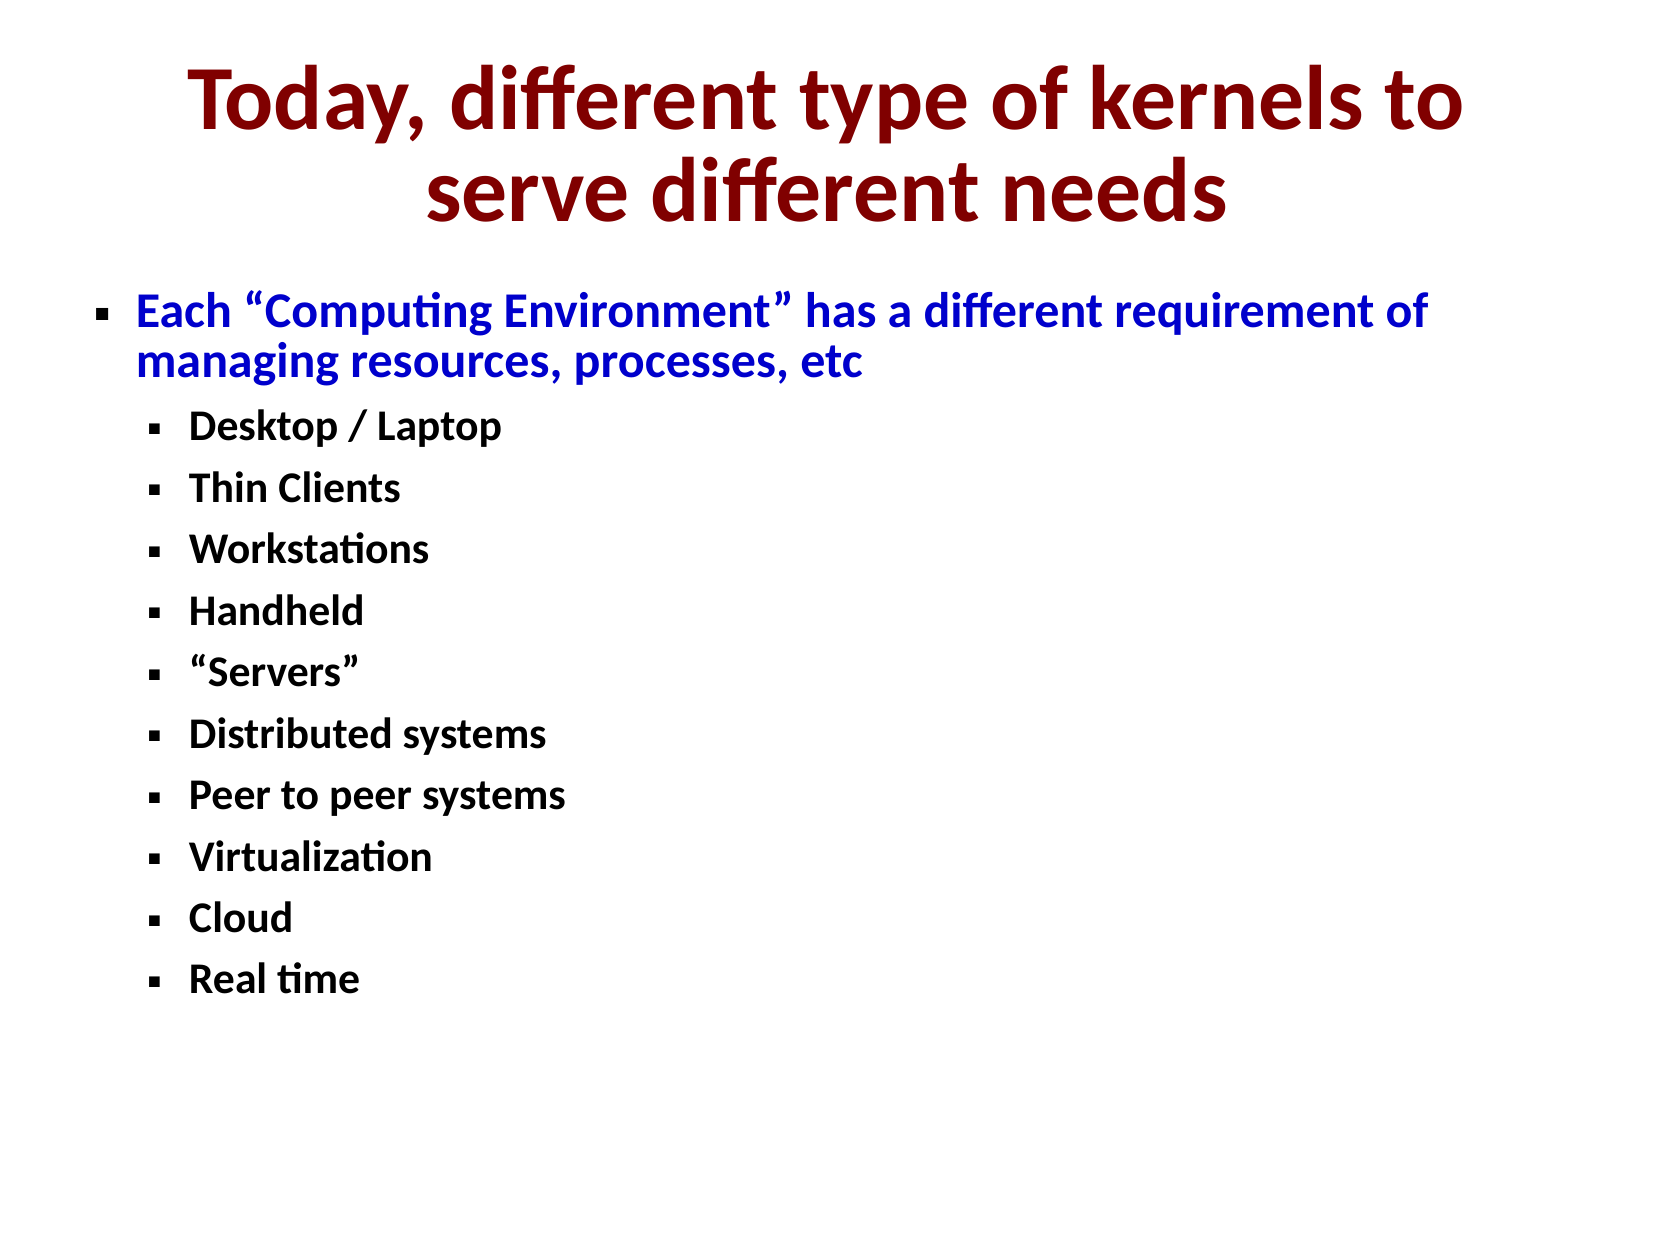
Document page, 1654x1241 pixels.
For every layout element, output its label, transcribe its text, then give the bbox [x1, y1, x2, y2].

title Today, different type of kernels to serve different needs [82, 0, 1571, 290]
list Each “Computing Environment” has a different requirement of managing resources, processes, etc Desktop / Laptop Thin Clients Workstations Handheld “Servers” Distributed systems Peer to peer systems Virtualization Cloud Real time [82, 290, 1571, 1010]
